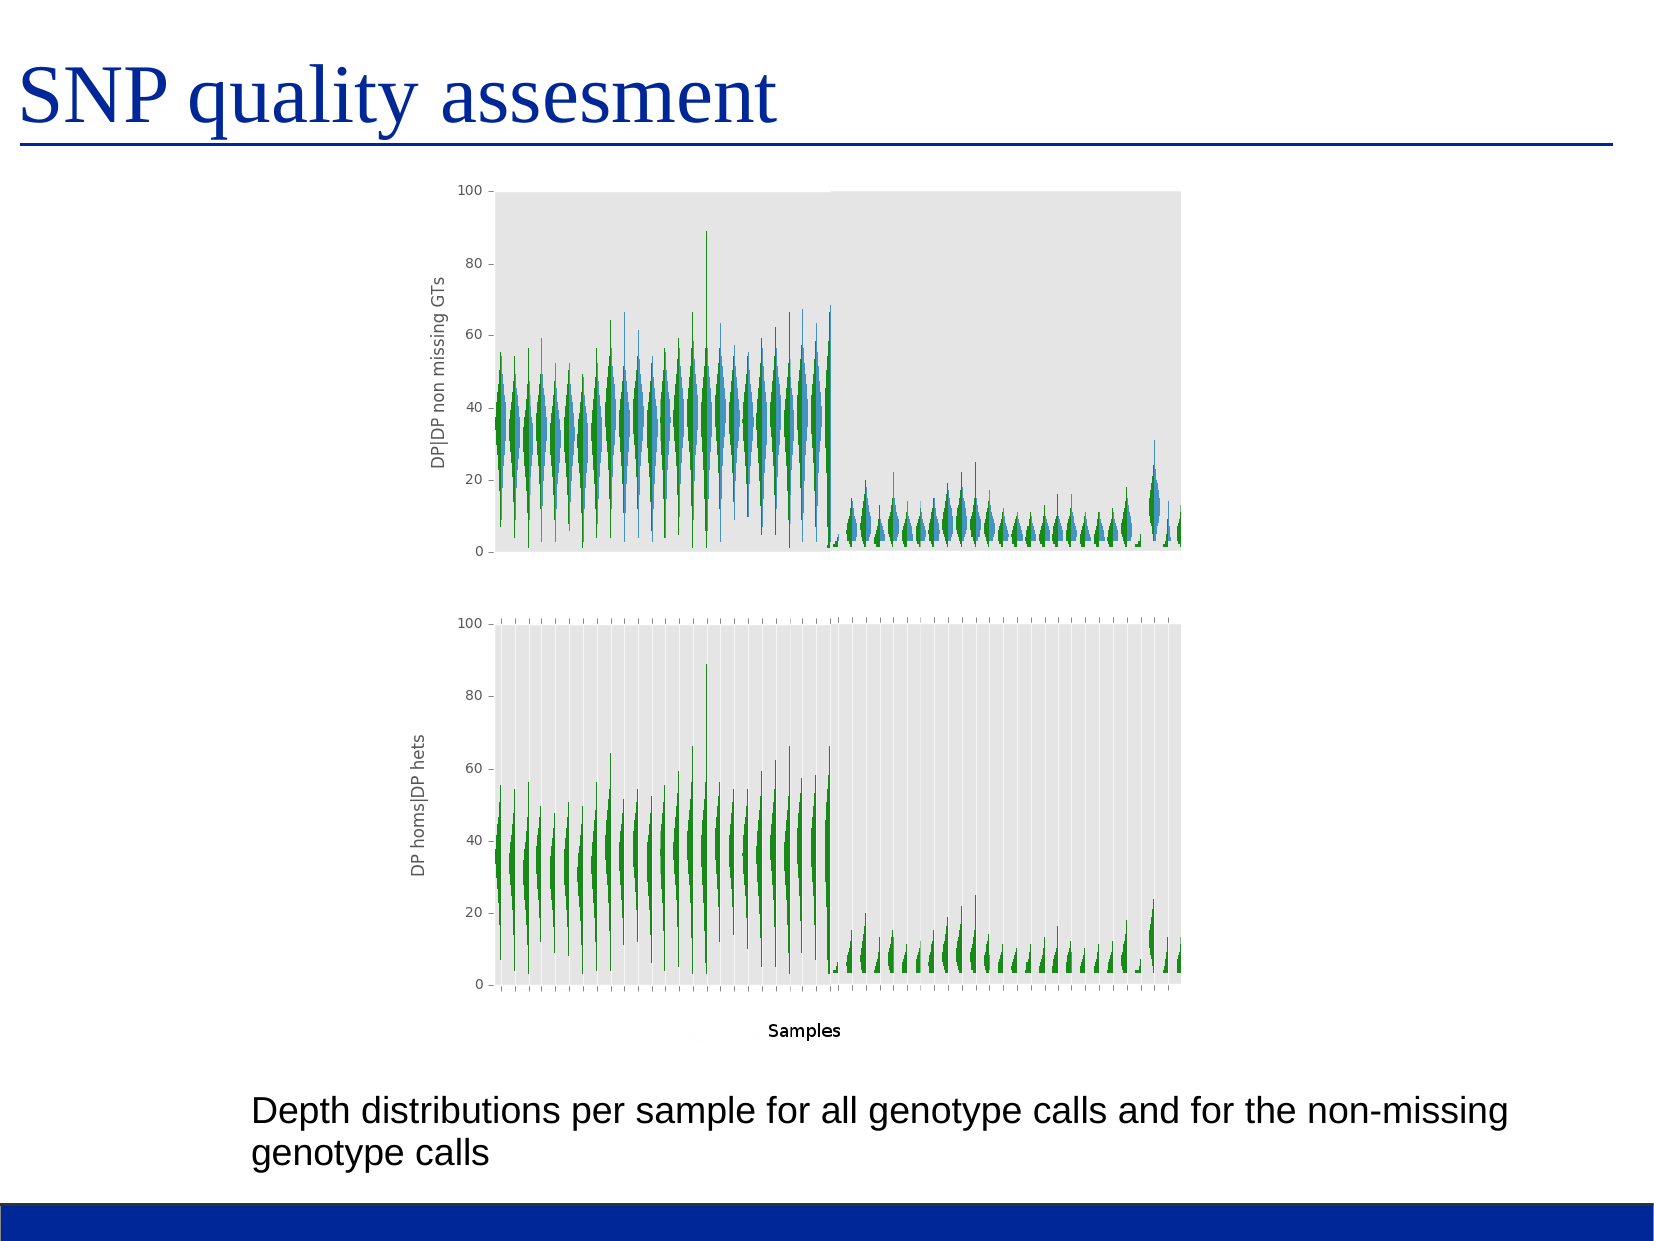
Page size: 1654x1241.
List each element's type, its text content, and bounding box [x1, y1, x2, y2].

picture [401, 165, 1181, 1052]
title SNP quality assesment [17, 0, 1589, 198]
text_box Depth distributions per sample for all genotype calls and for the non-missing genotype calls [236, 1082, 1536, 1182]
